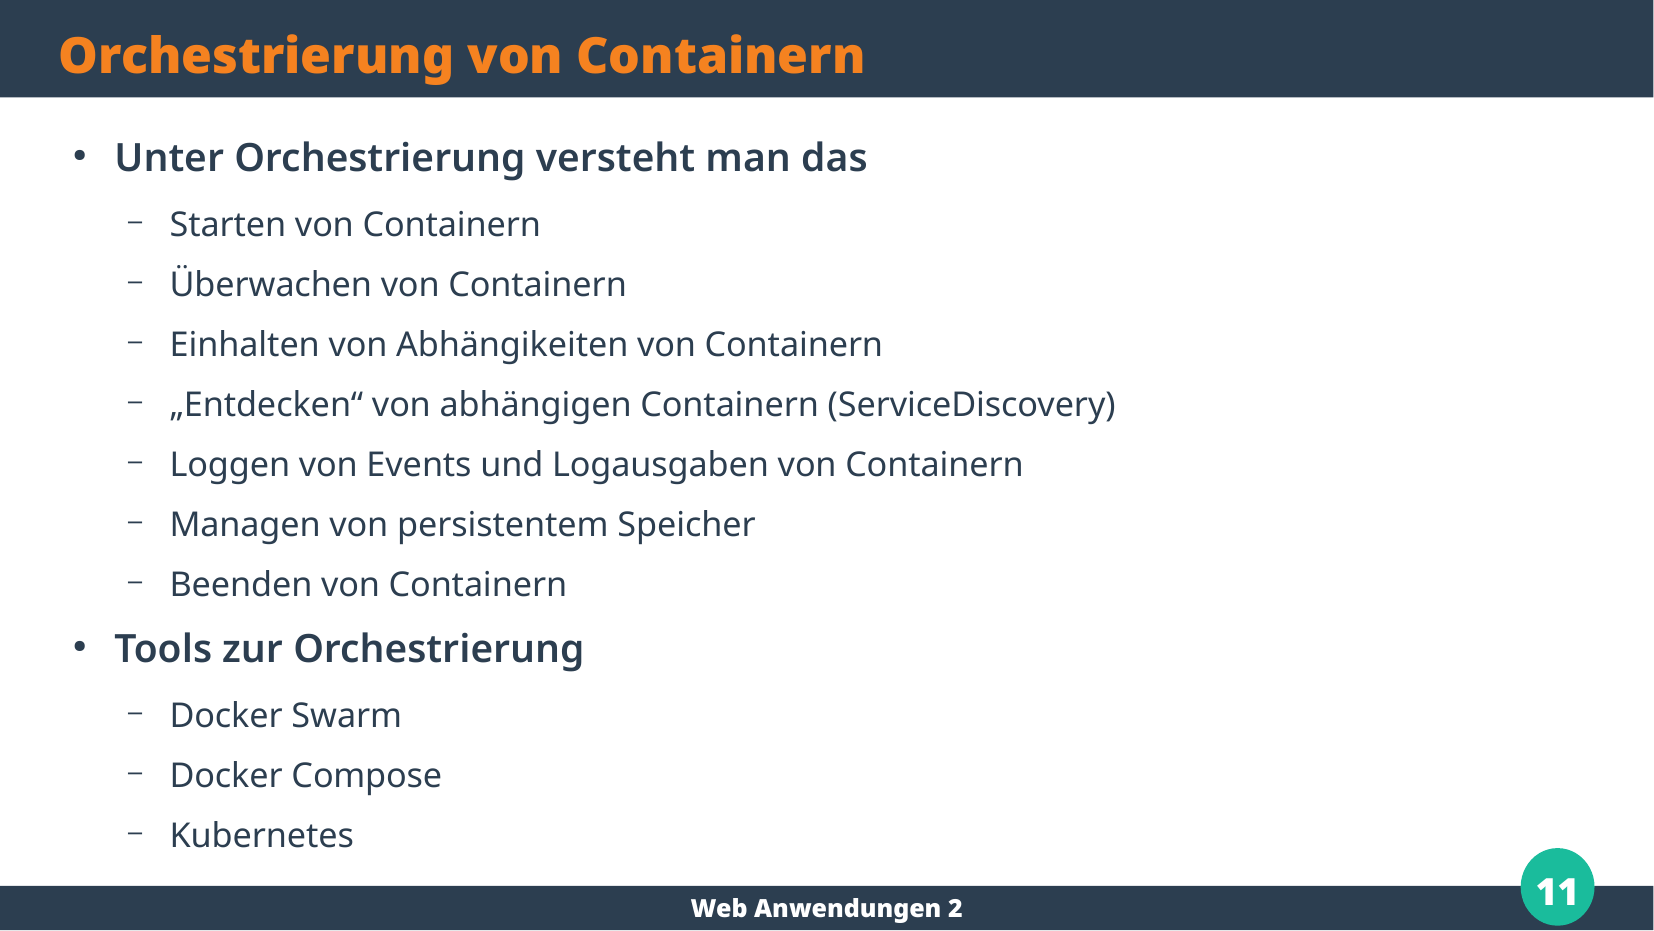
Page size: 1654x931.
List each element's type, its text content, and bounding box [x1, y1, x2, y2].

list Unter Orchestrierung versteht man das Starten von Containern Überwachen von Containern Einhalten von Abhängikeiten von Containern „Entdecken“ von abhängigen Containern (ServiceDiscovery) Loggen von Events und Logausgaben von Containern Managen von persistentem Speicher Beenden von Containern Tools zur Orchestrierung Docker Swarm Docker Compose Kubernetes [59, 129, 1595, 864]
title Orchestrierung von Containern [59, 8, 1595, 89]
